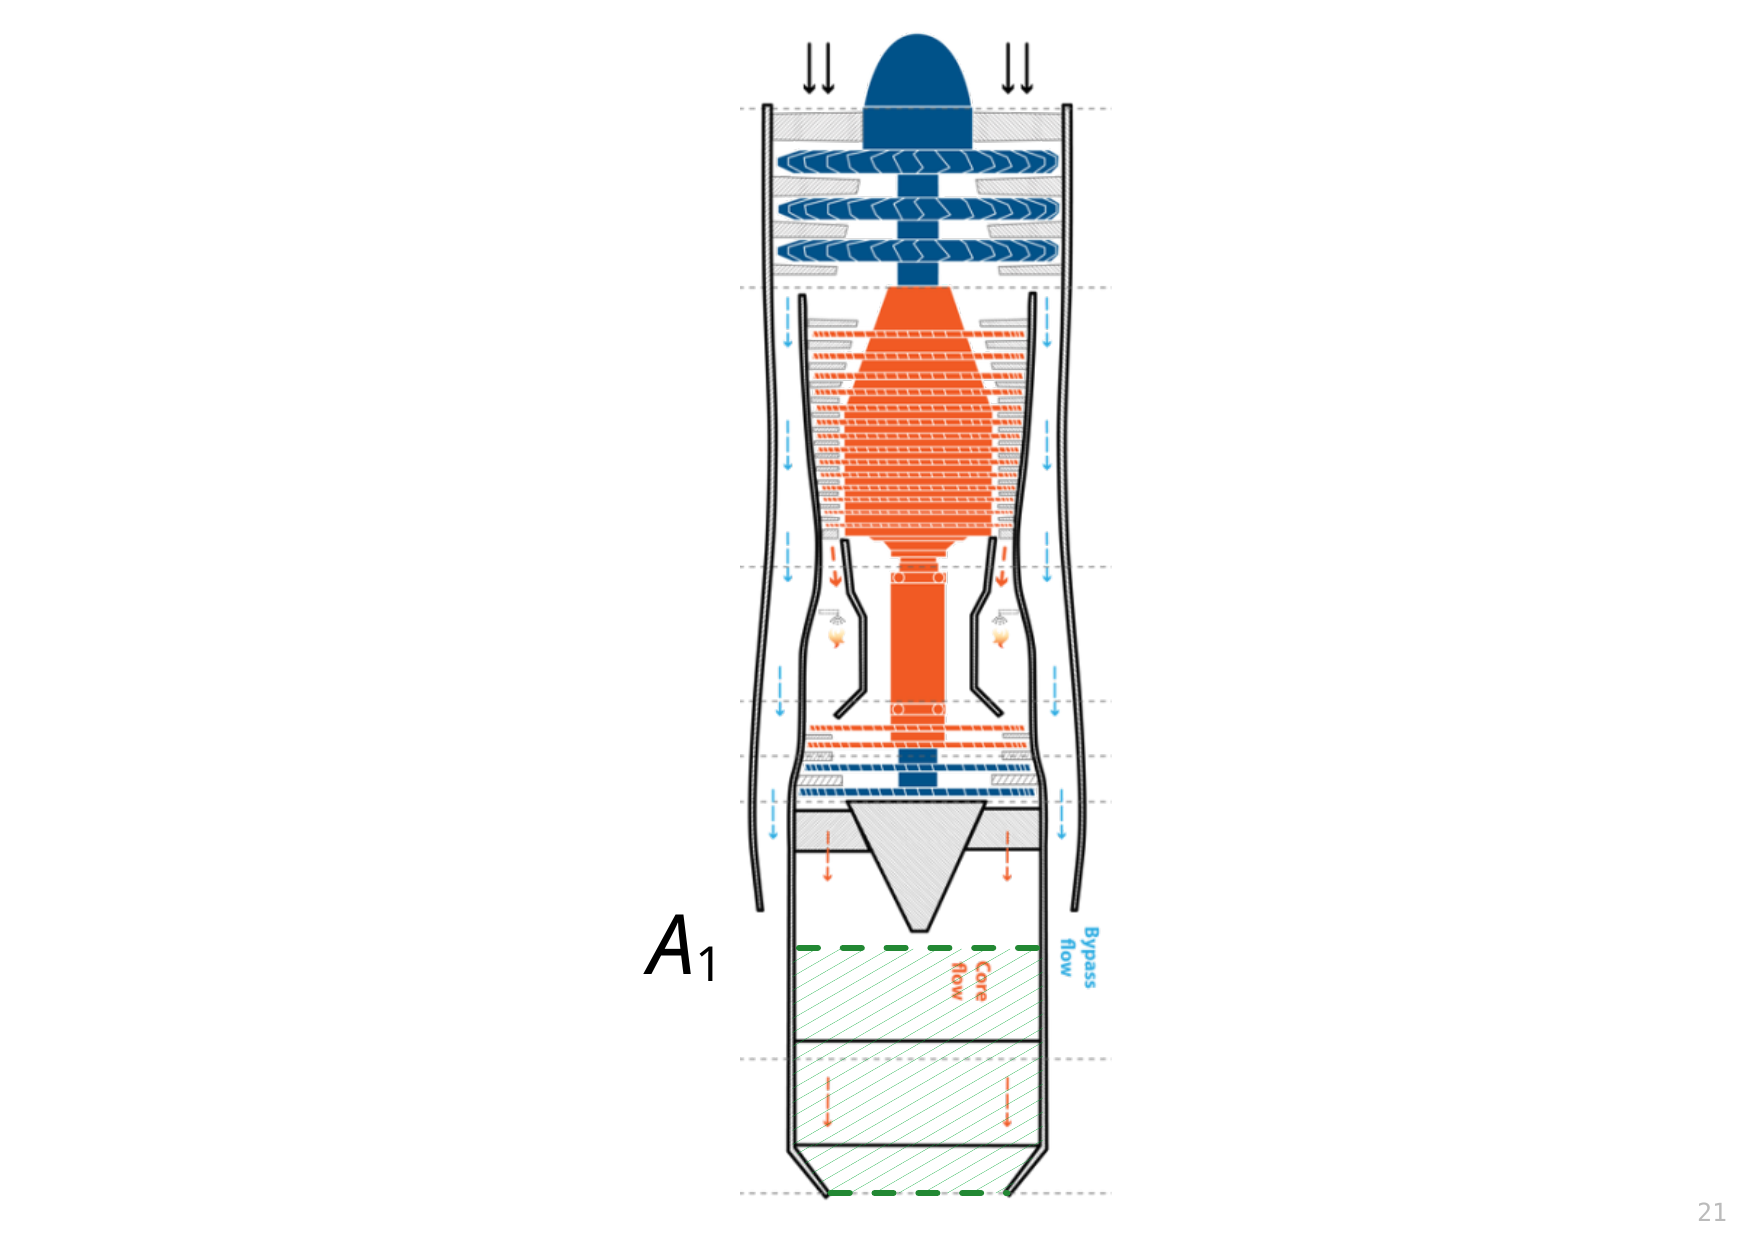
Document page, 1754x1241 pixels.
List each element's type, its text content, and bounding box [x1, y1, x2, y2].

picture [740, 24, 1112, 1217]
text_box A1 [633, 878, 748, 977]
text_box [790, 948, 1043, 1194]
